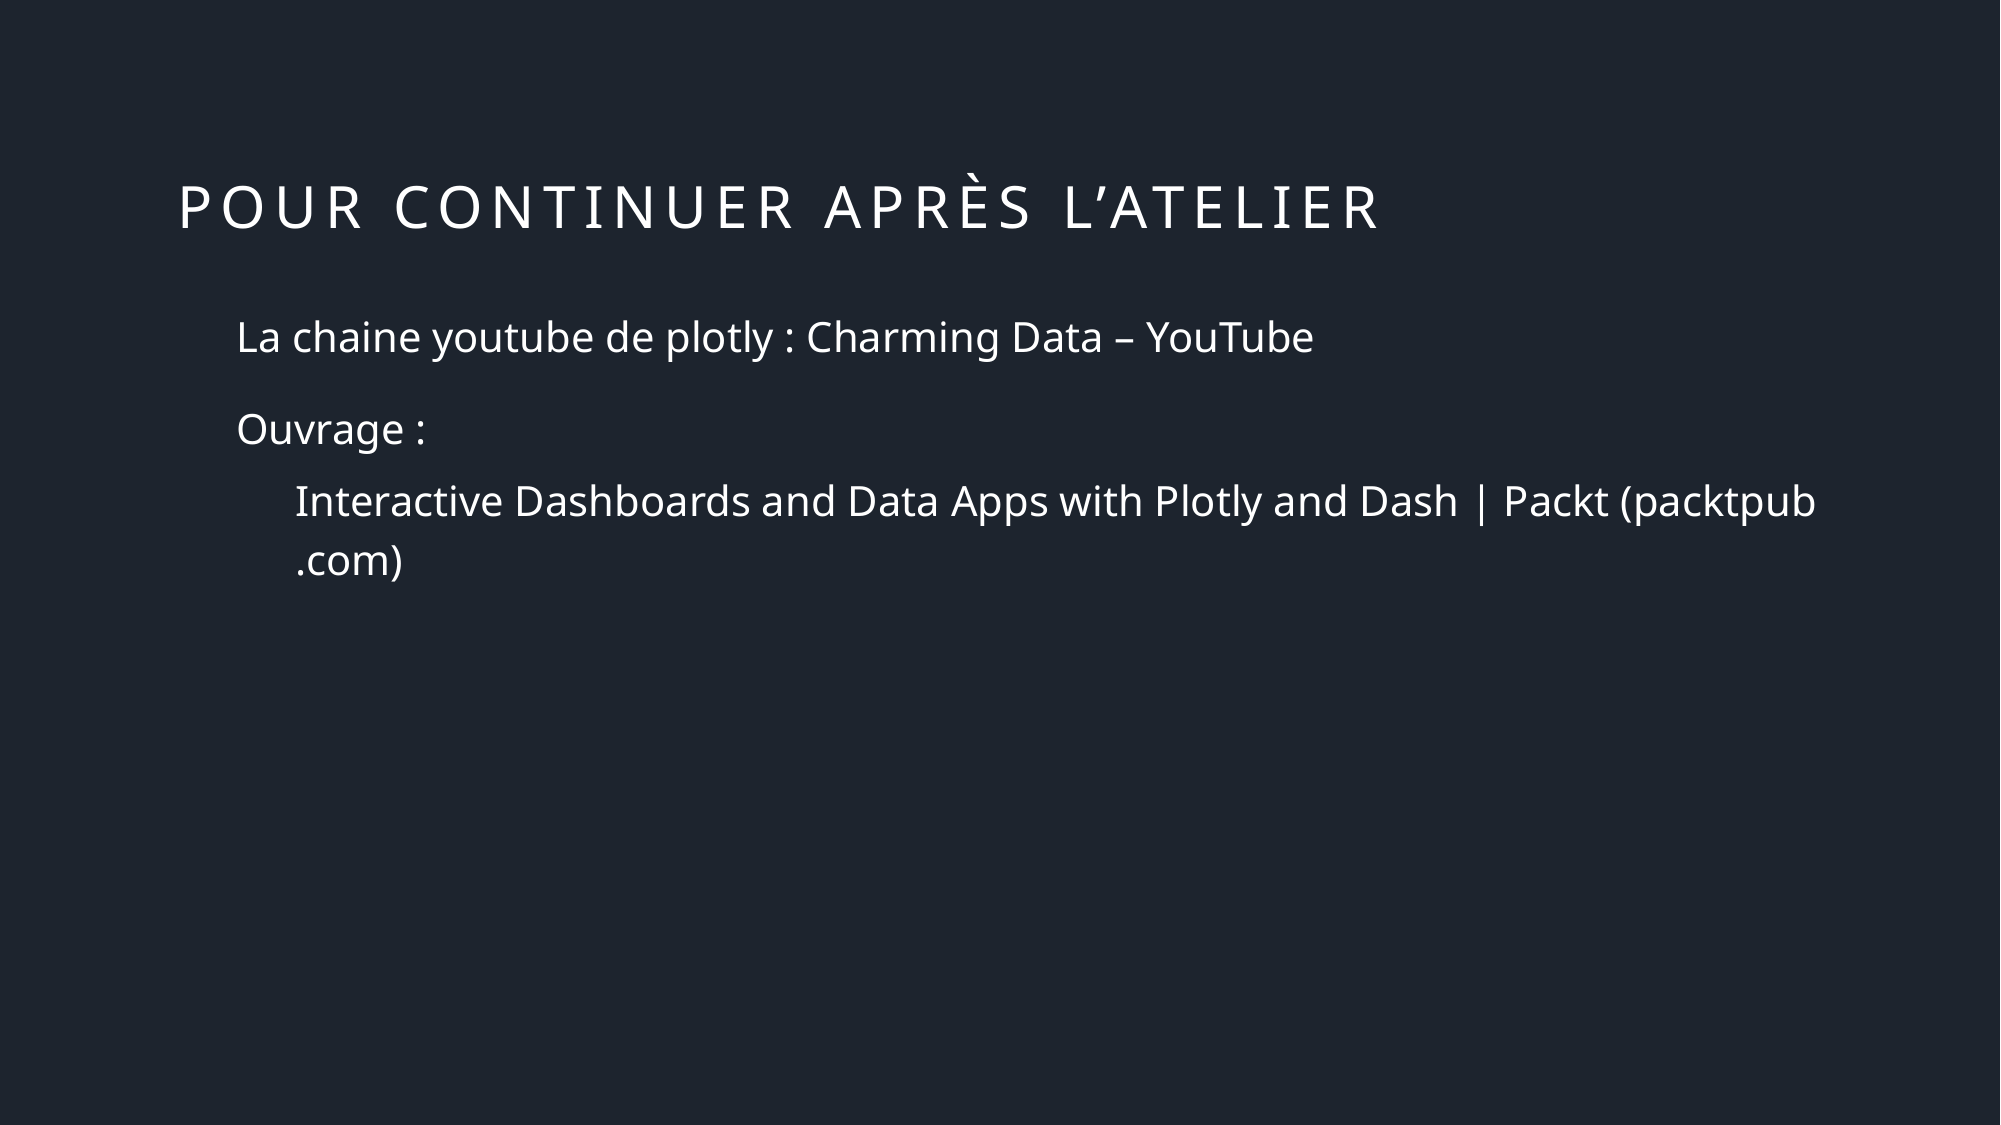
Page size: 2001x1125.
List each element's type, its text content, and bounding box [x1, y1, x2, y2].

list La chaine youtube de plotly : Charming Data – YouTube Ouvrage : Interactive Dashboards and Data Apps with Plotly and Dash | Packt (packtpub.com) [177, 293, 1822, 947]
title Pour continuer après l’atelier [177, 165, 1822, 274]
